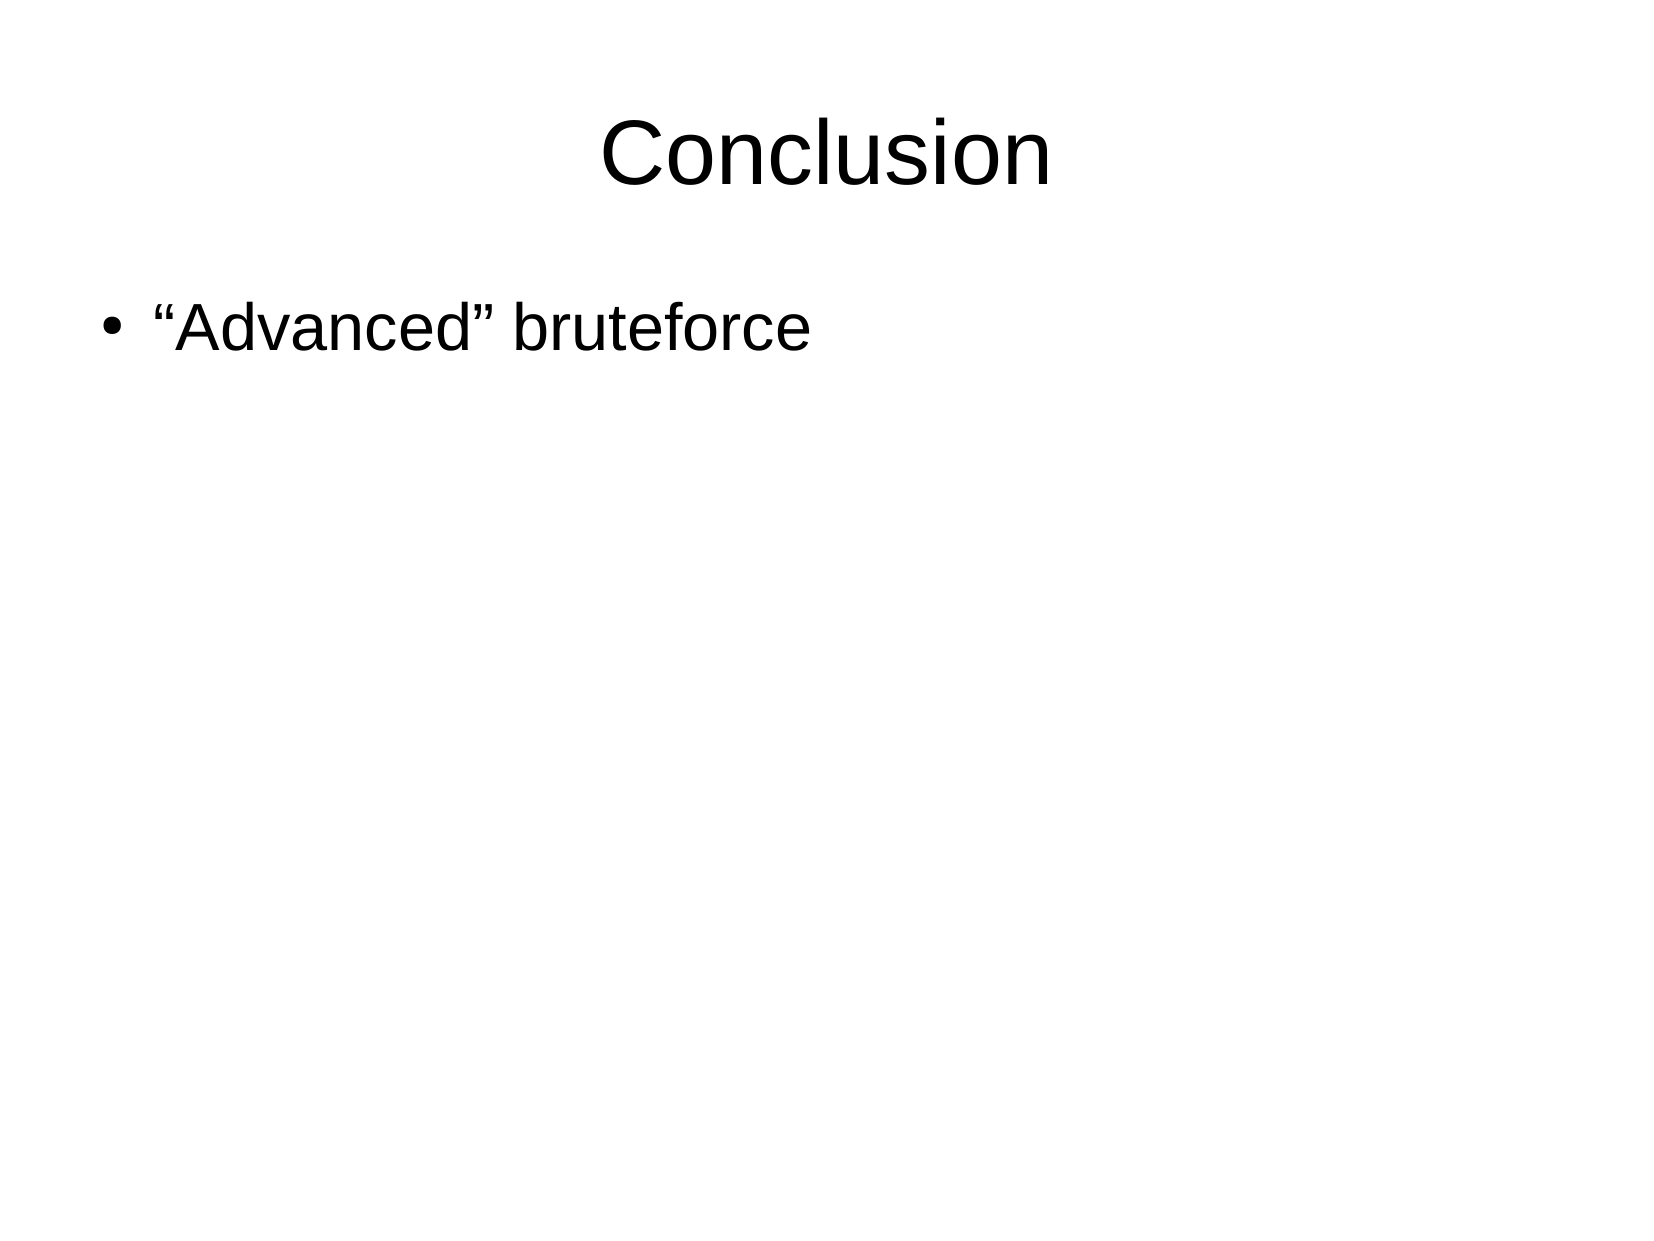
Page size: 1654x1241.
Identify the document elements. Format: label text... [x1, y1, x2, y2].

title Conclusion [82, 49, 1571, 257]
list “Advanced” bruteforce [82, 290, 1571, 1010]
